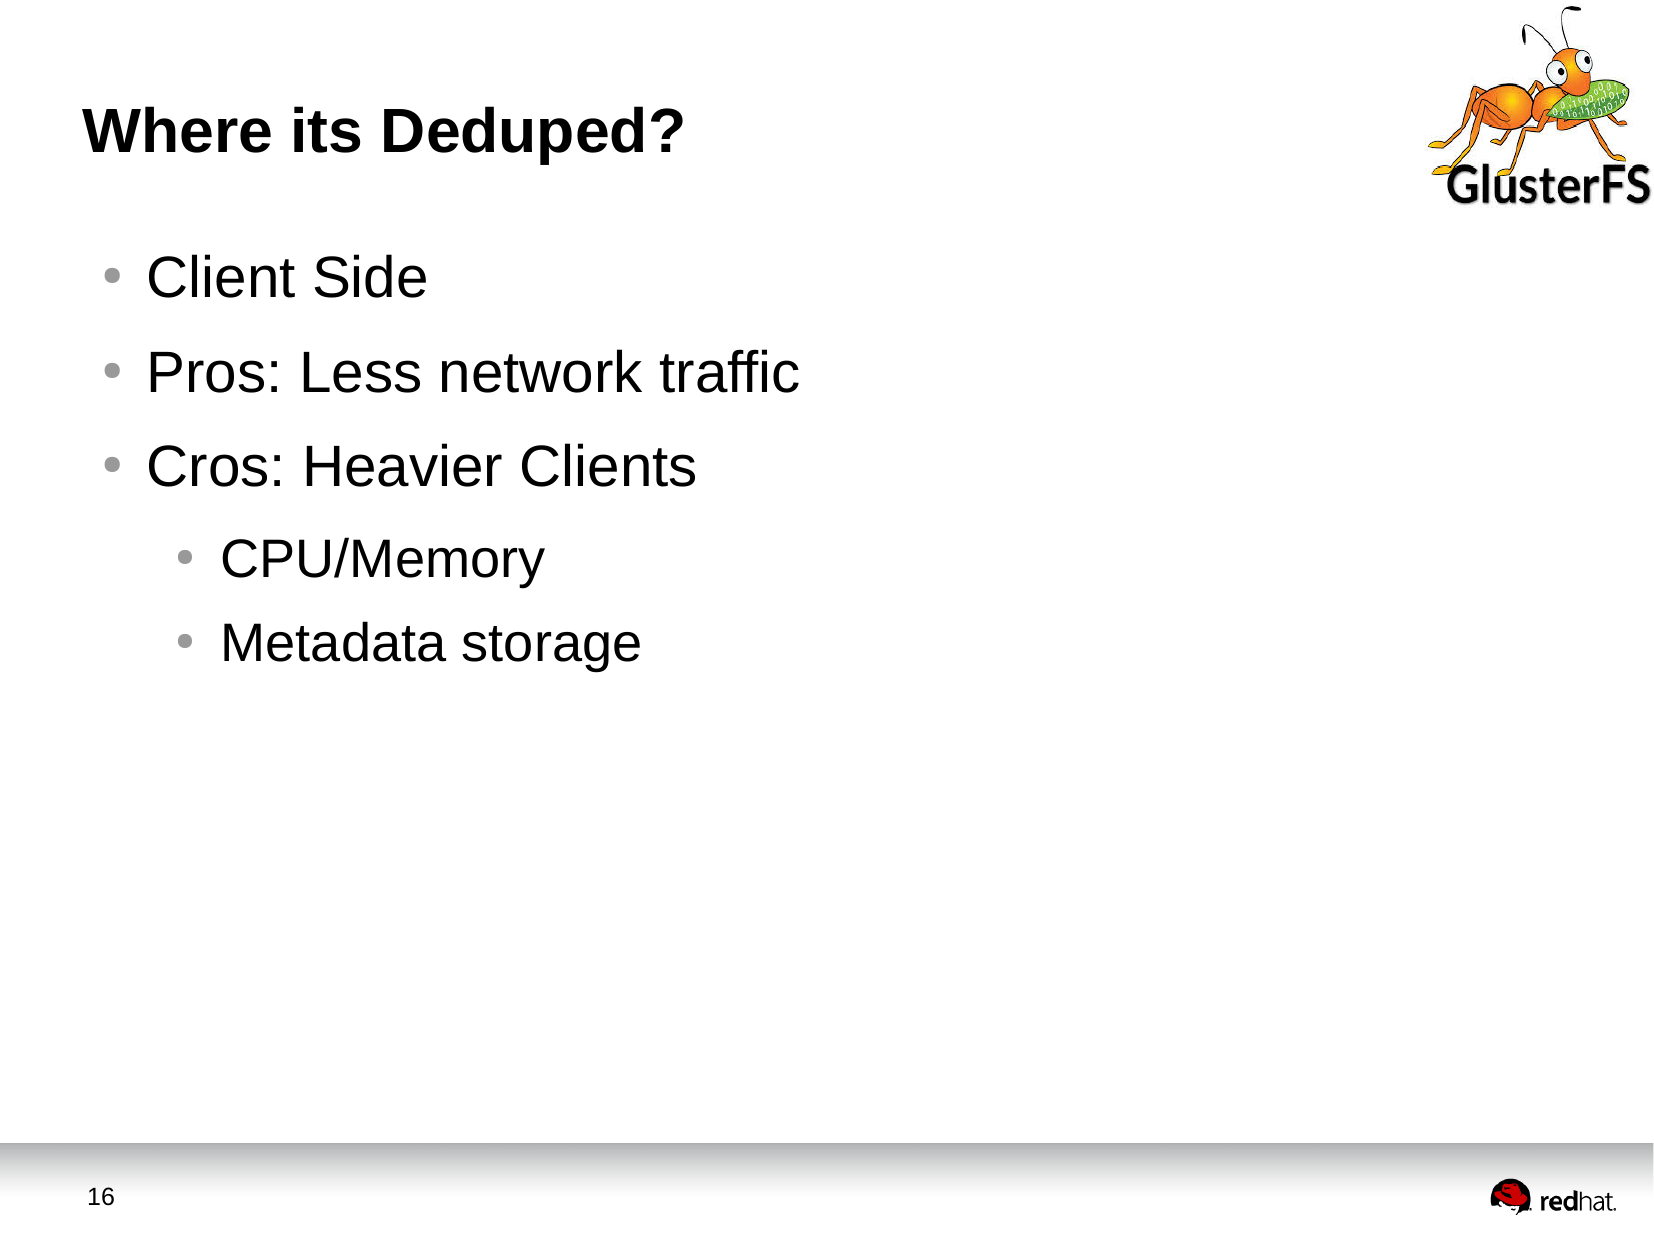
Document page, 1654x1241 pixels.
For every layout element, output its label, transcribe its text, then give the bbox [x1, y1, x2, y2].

title Where its Deduped? [82, 37, 1426, 226]
list Client Side Pros: Less network traffic Cros: Heavier Clients CPU/Memory Metadata storage [86, 244, 1576, 1039]
picture [0, 1143, 1654, 1241]
picture [1425, 4, 1653, 208]
